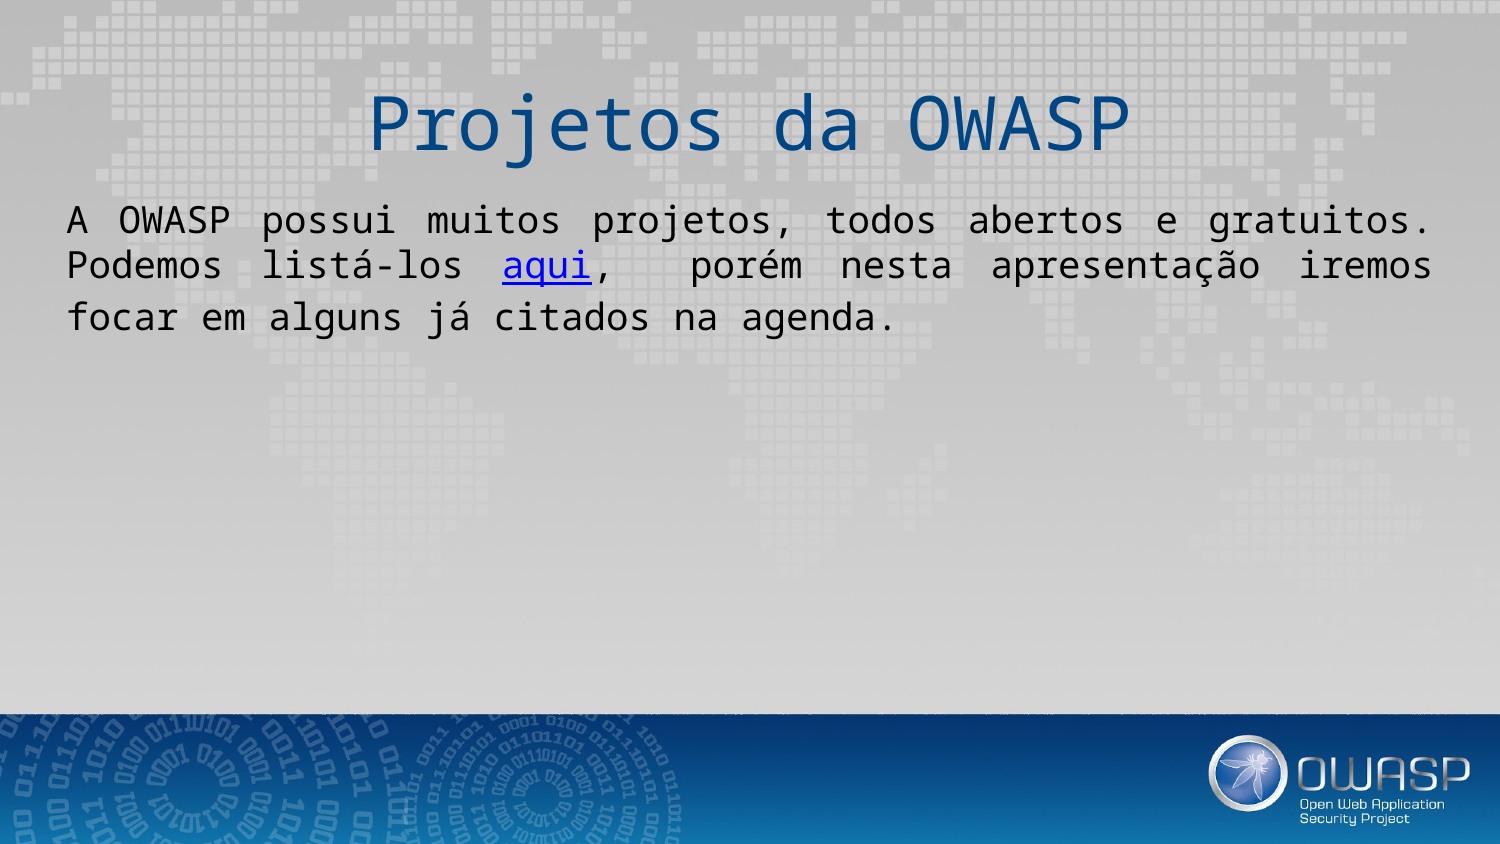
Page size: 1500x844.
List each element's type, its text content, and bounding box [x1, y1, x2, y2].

list A OWASP possui muitos projetos, todos abertos e gratuitos. Podemos listá-los aqui, porém nesta apresentação iremos focar em alguns já citados na agenda. [51, 189, 1449, 750]
picture [0, 0, 1500, 844]
title Projetos da OWASP [51, 72, 1449, 167]
